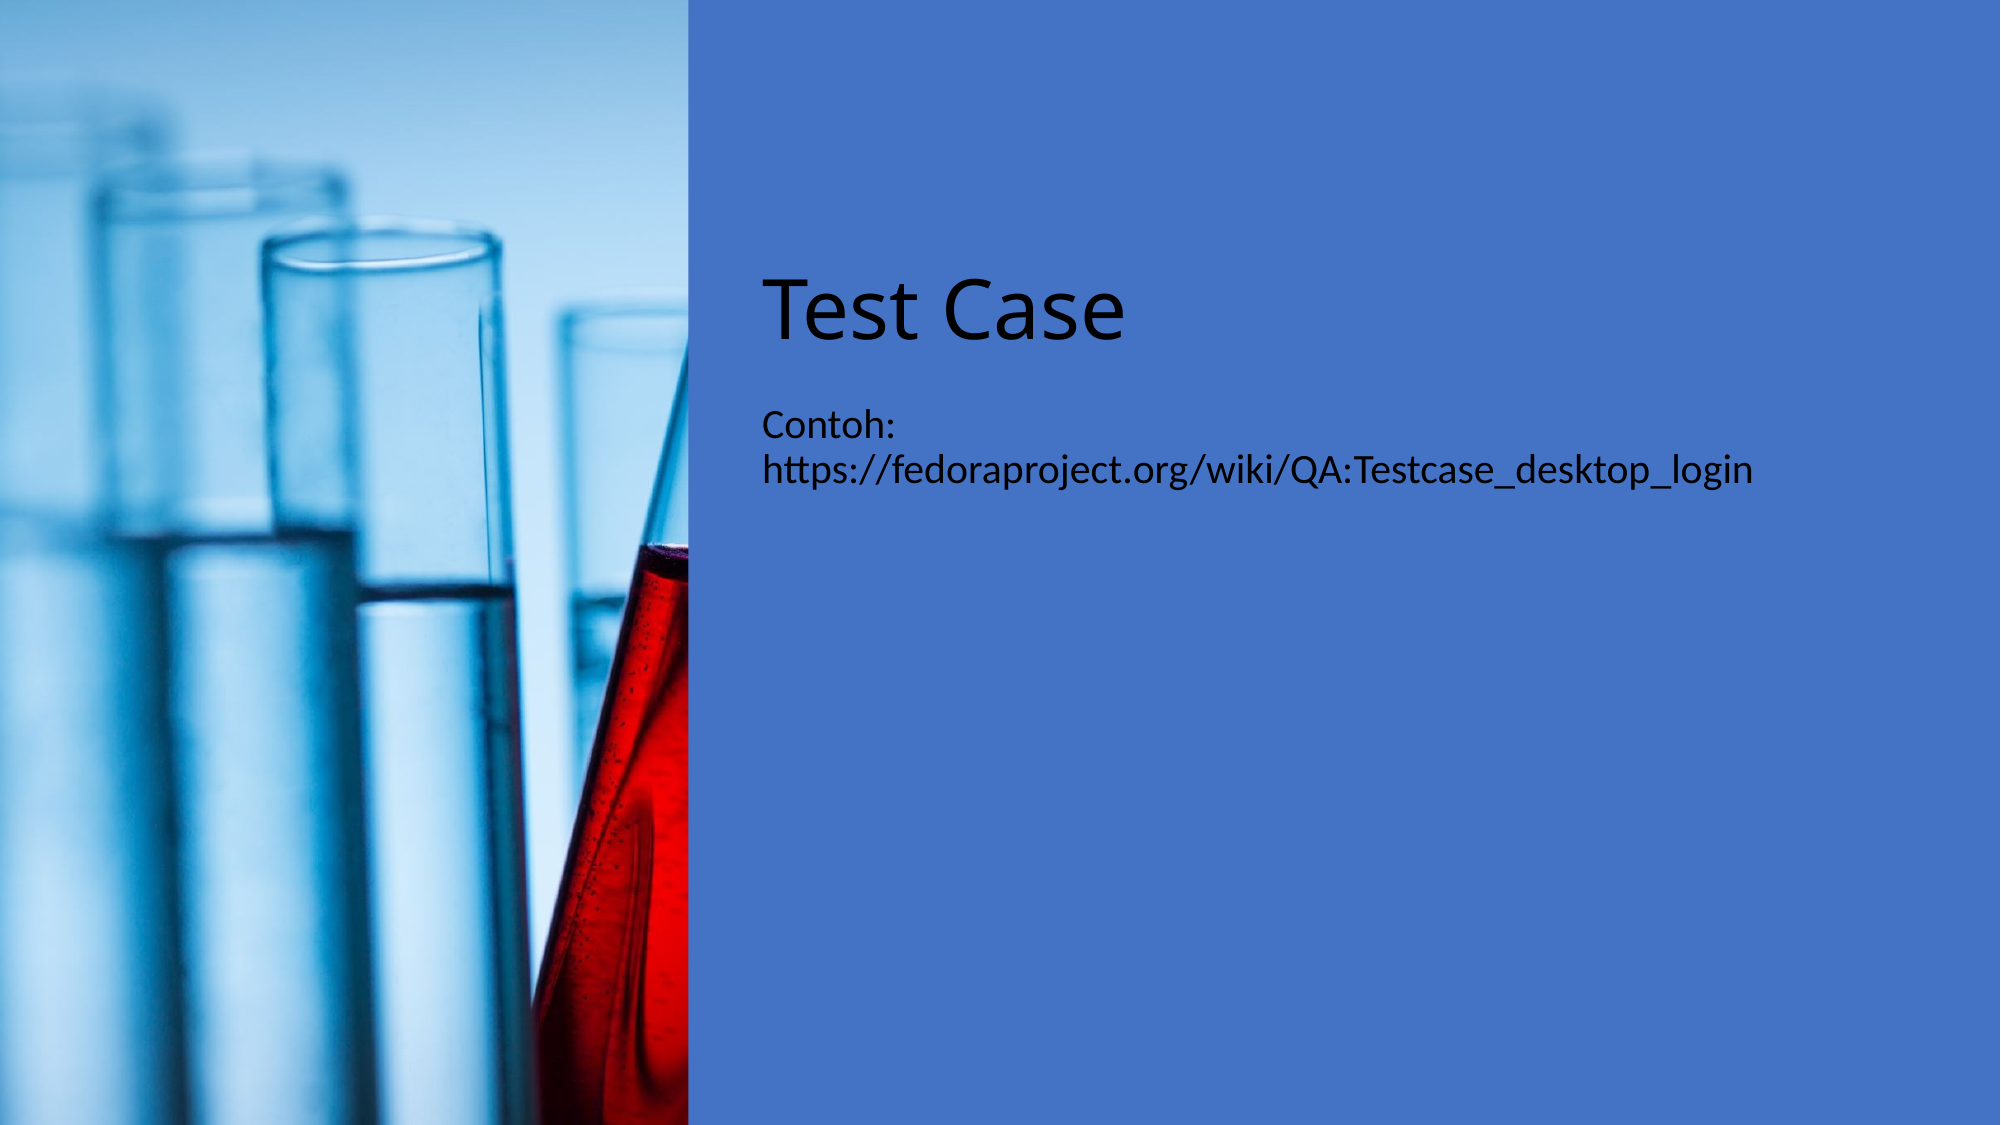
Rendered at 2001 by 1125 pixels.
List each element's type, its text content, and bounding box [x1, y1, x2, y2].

picture [674, 404, 678, 421]
title Test Case [746, 90, 1863, 365]
picture [685, 357, 689, 375]
text_box [689, 0, 2000, 1125]
picture [0, 0, 689, 1125]
picture [668, 429, 672, 444]
list Contoh: https://fedoraproject.org/wiki/QA:Testcase_desktop_login [746, 395, 1863, 1004]
